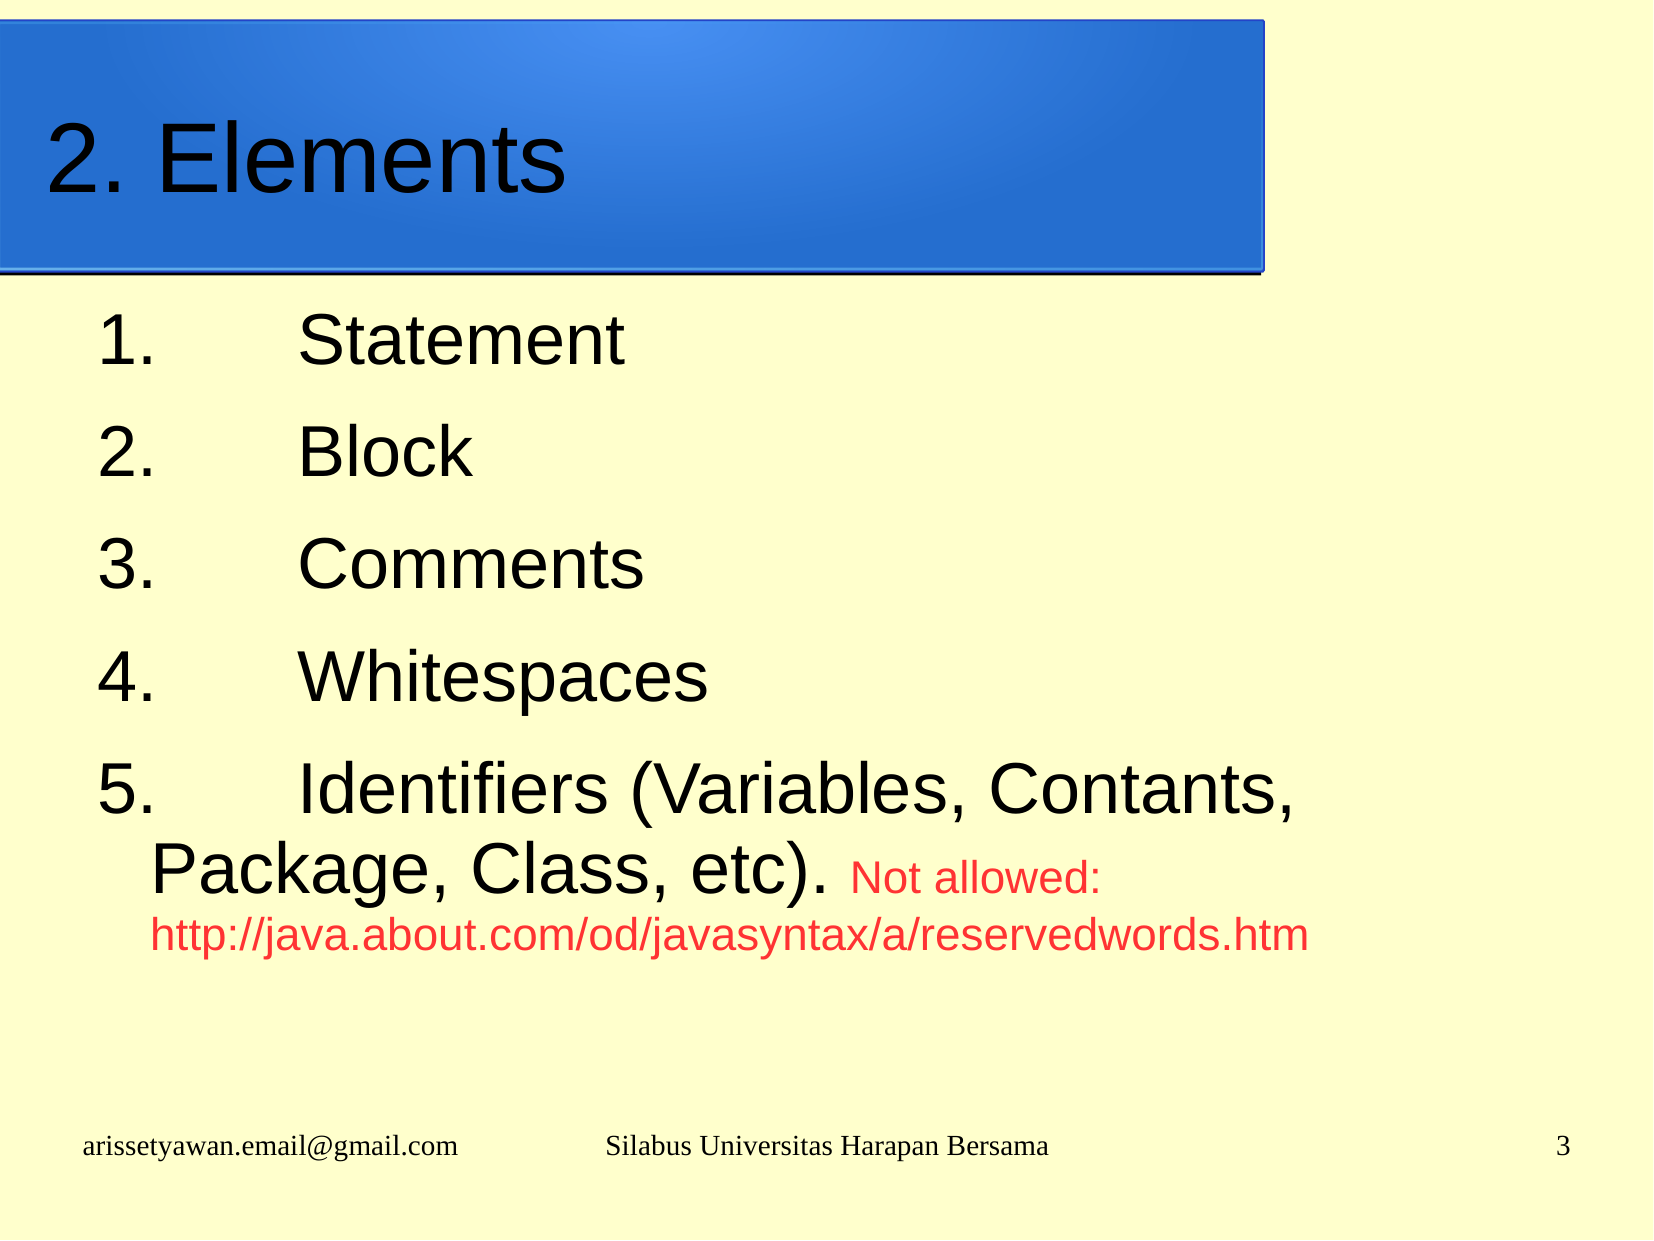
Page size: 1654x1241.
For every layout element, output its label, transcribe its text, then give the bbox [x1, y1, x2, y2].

list Statement Block Comments Whitespaces Identifiers (Variables, Contants, Package, Class, etc). Not allowed: http://java.about.com/od/javasyntax/a/reservedwords.htm [82, 299, 1571, 1019]
title 2. Elements [44, 47, 1260, 380]
